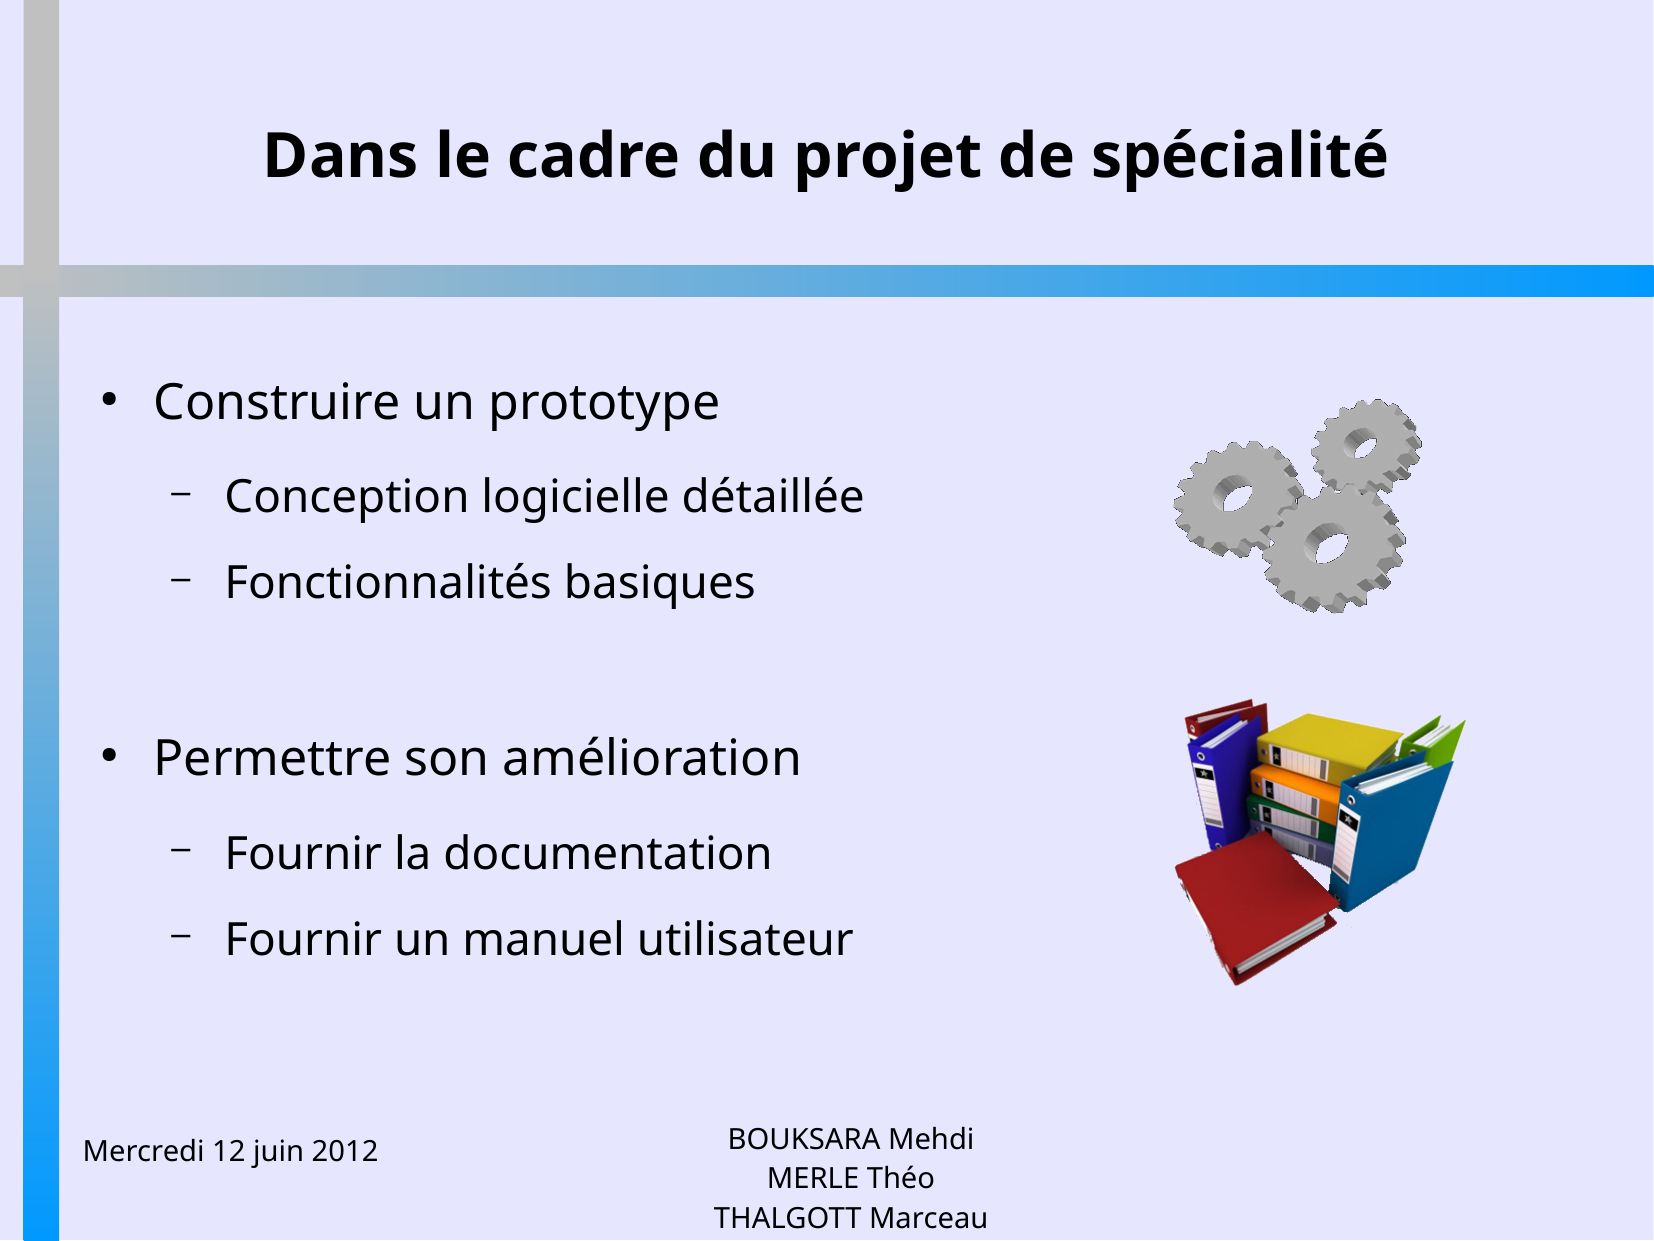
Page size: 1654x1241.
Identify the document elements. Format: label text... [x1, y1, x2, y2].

picture [1167, 684, 1473, 1007]
list Construire un prototype Conception logicielle détaillée Fonctionnalités basiques Permettre son amélioration Fournir la documentation Fournir un manuel utilisateur [82, 366, 1571, 1185]
title Dans le cadre du projet de spécialité [82, 49, 1571, 257]
picture [1149, 354, 1441, 661]
